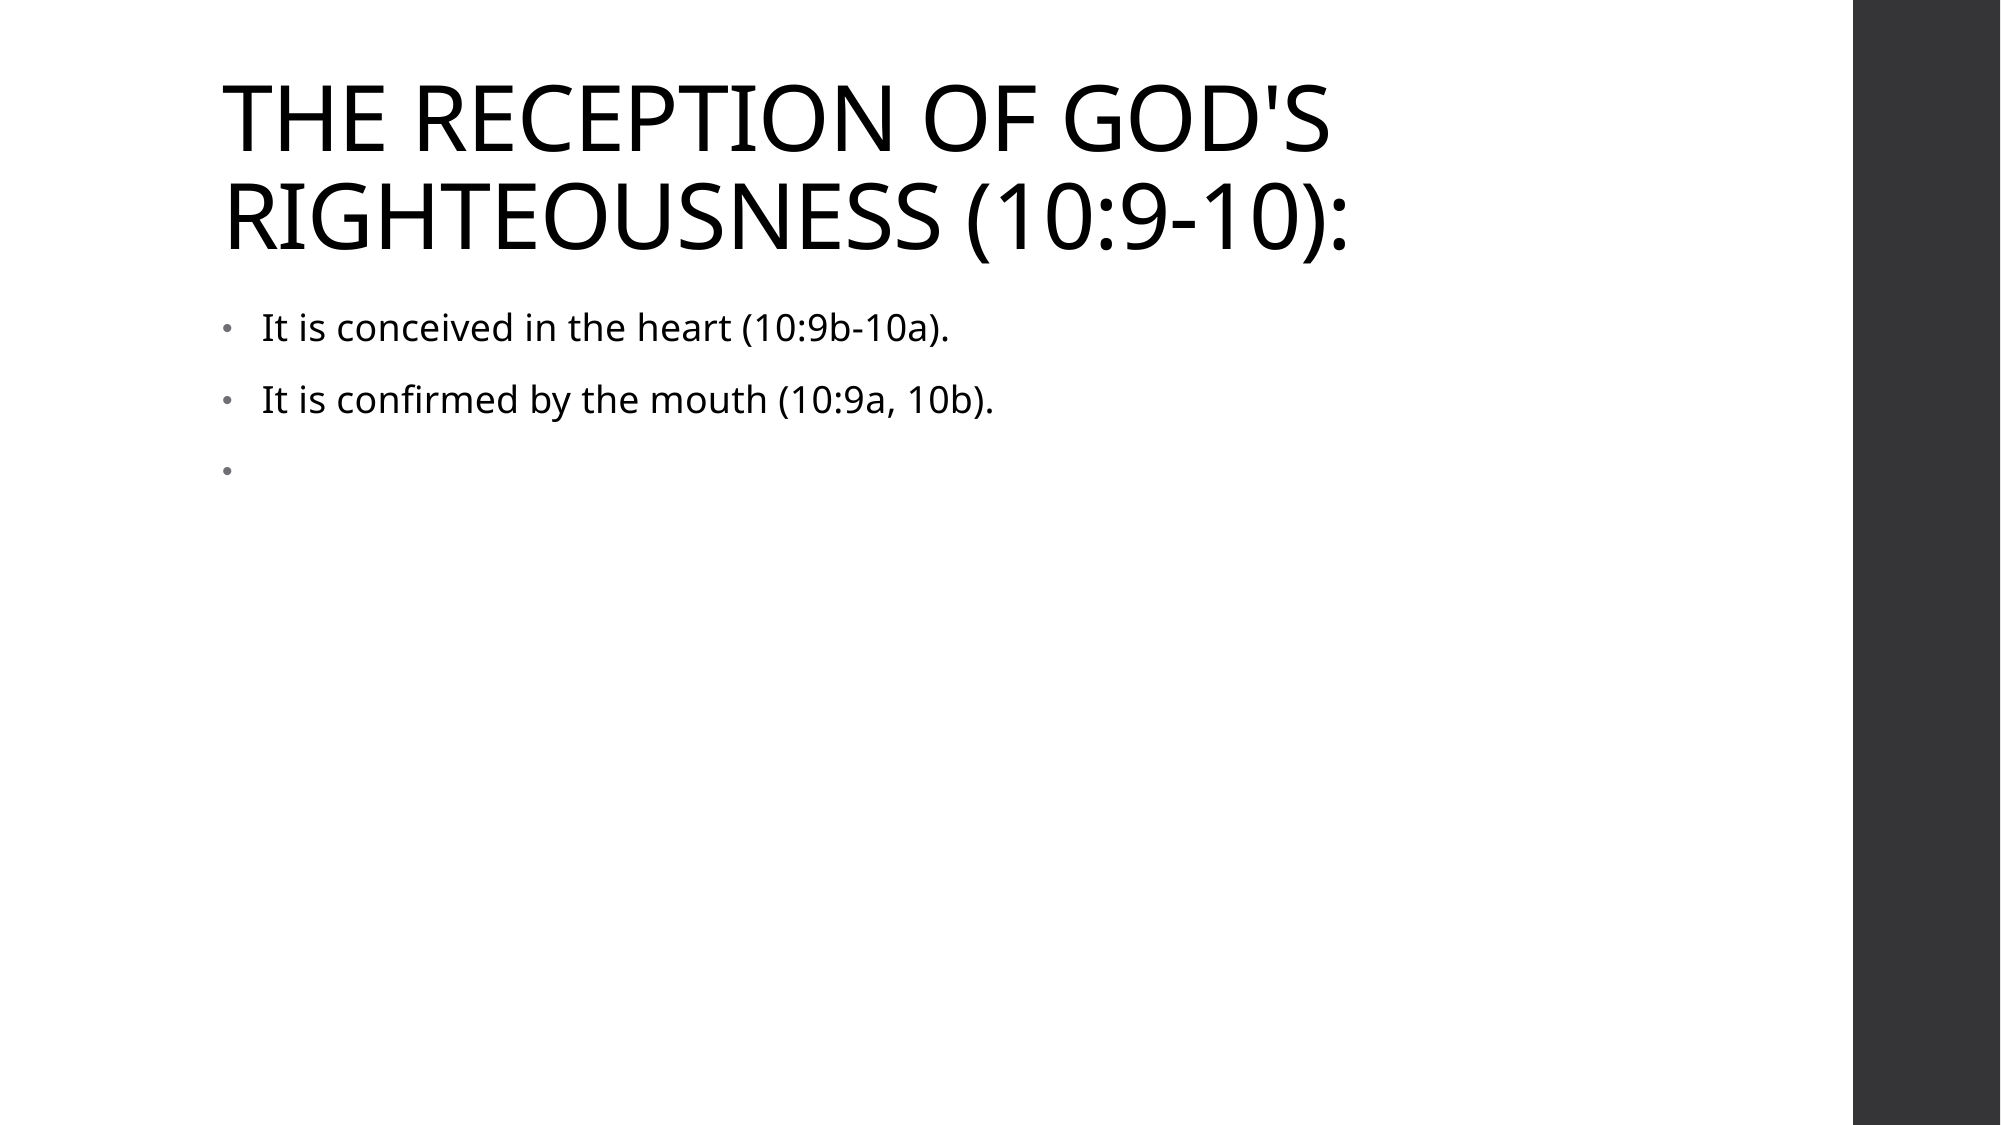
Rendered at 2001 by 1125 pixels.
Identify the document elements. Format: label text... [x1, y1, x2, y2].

list It is conceived in the heart (10:9b-10a). It is confirmed by the mouth (10:9a, 10b). [206, 299, 1617, 1014]
title THE RECEPTION OF GOD'S RIGHTEOUSNESS (10:9-10): [206, 60, 1797, 278]
